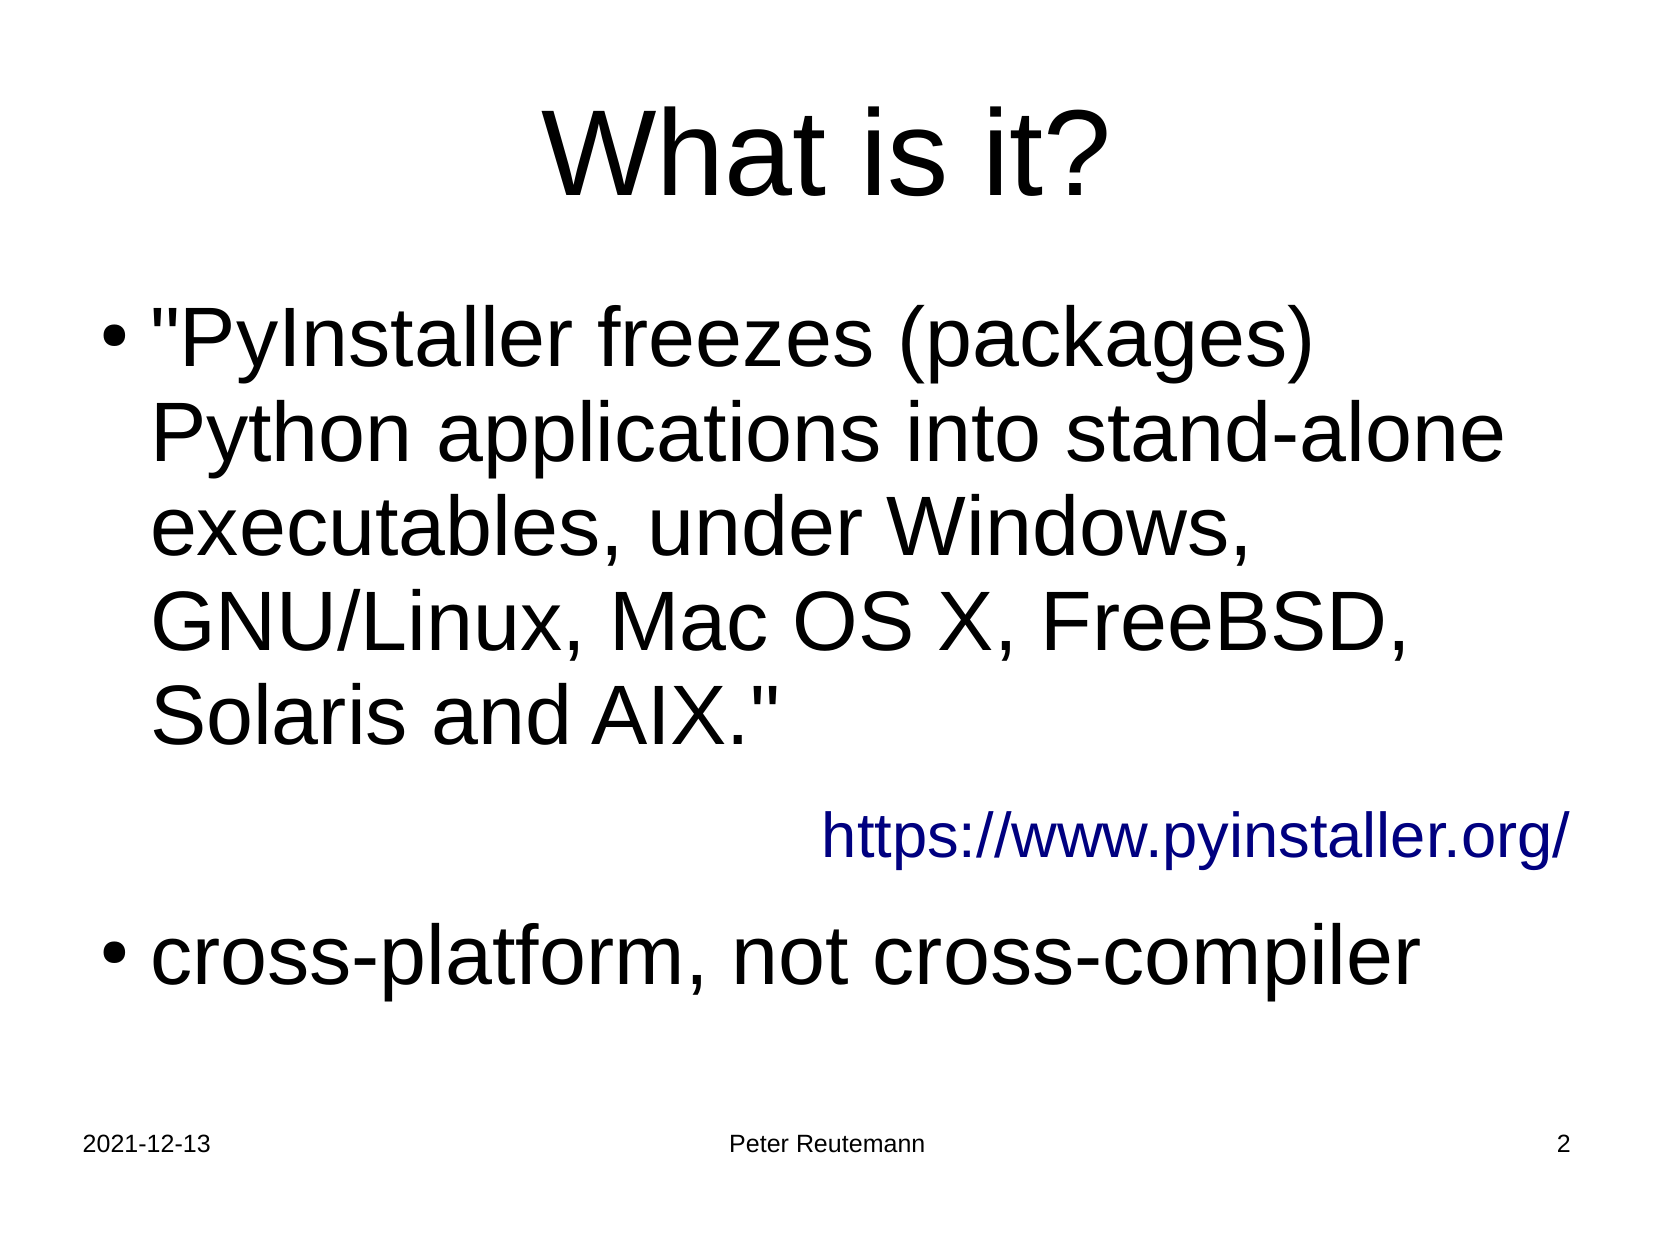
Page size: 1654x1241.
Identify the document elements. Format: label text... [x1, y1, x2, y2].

list "PyInstaller freezes (packages) Python applications into stand-alone executables, under Windows, GNU/Linux, Mac OS X, FreeBSD, Solaris and AIX." https://www.pyinstaller.org/ cross-platform, not cross-compiler [82, 290, 1571, 1010]
title What is it? [82, 49, 1571, 257]
